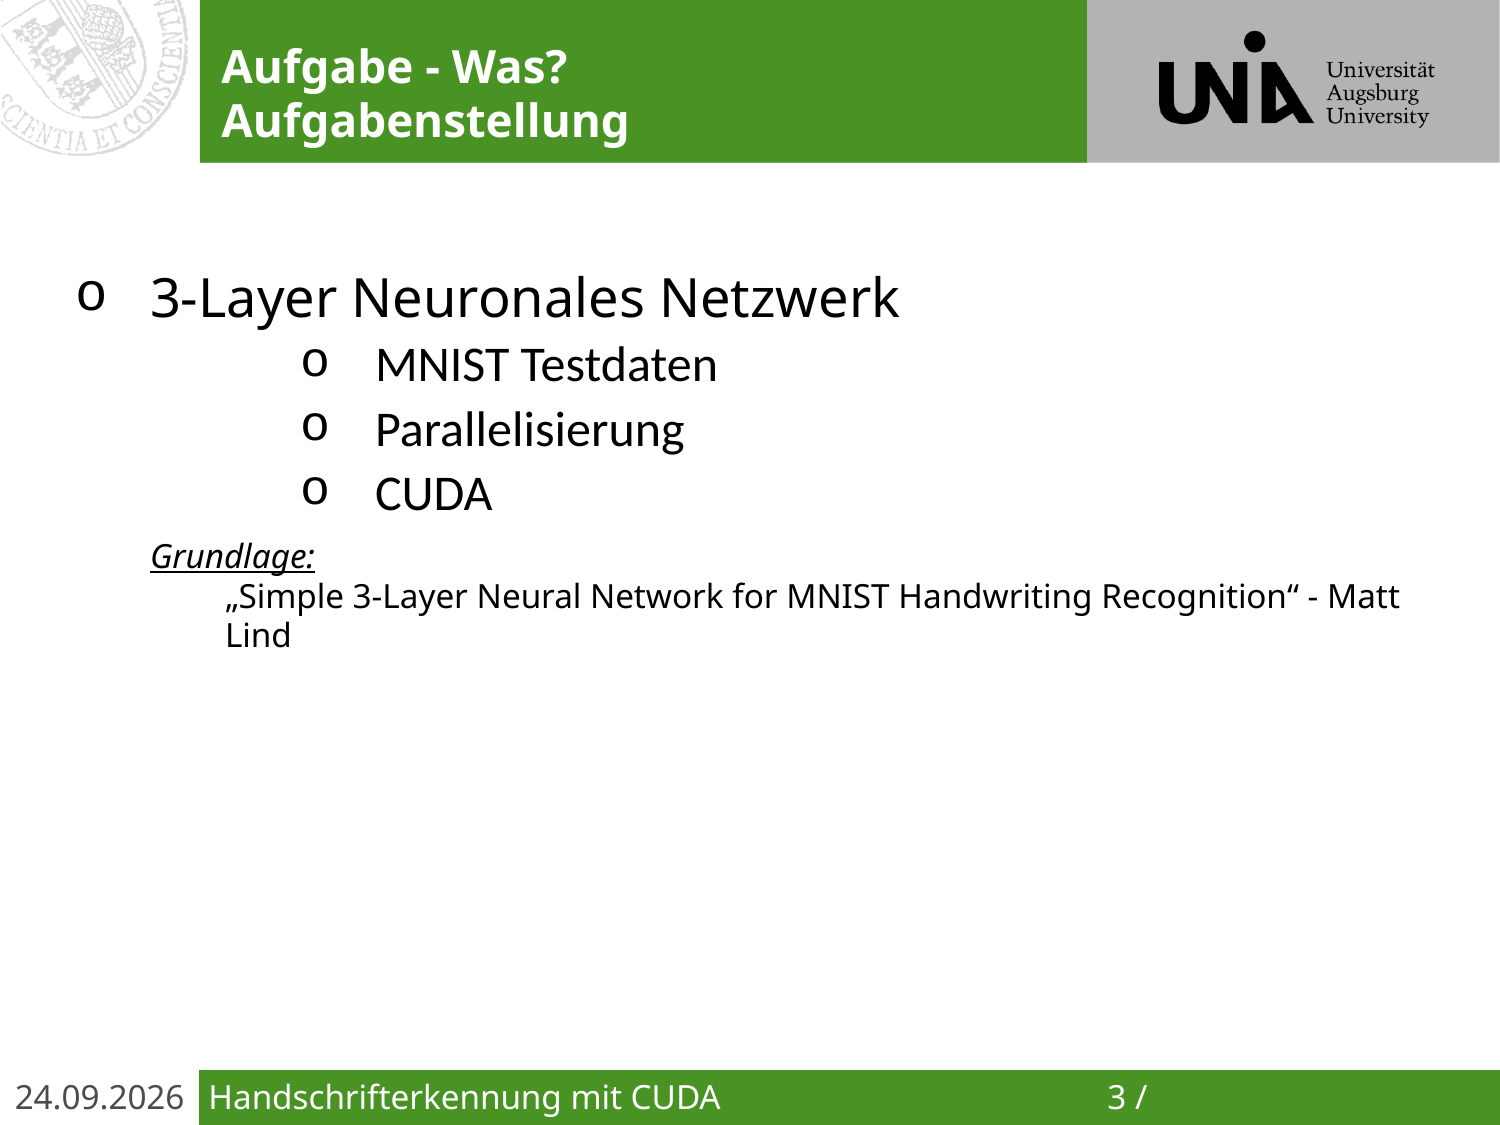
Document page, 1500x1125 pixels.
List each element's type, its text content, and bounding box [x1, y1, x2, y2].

text_box / [1092, 1068, 1498, 1119]
list 3-Layer Neuronales Netzwerk MNIST Testdaten Parallelisierung CUDA Grundlage: „Simple 3-Layer Neural Network for MNIST Handwriting Recognition“ - Matt Lind [75, 263, 1425, 916]
title Aufgabe - Was? Aufgabenstellung [206, 29, 1088, 163]
text_box Handschrifterkennung mit CUDA [193, 1068, 1092, 1119]
text_box [0, 1068, 193, 1119]
